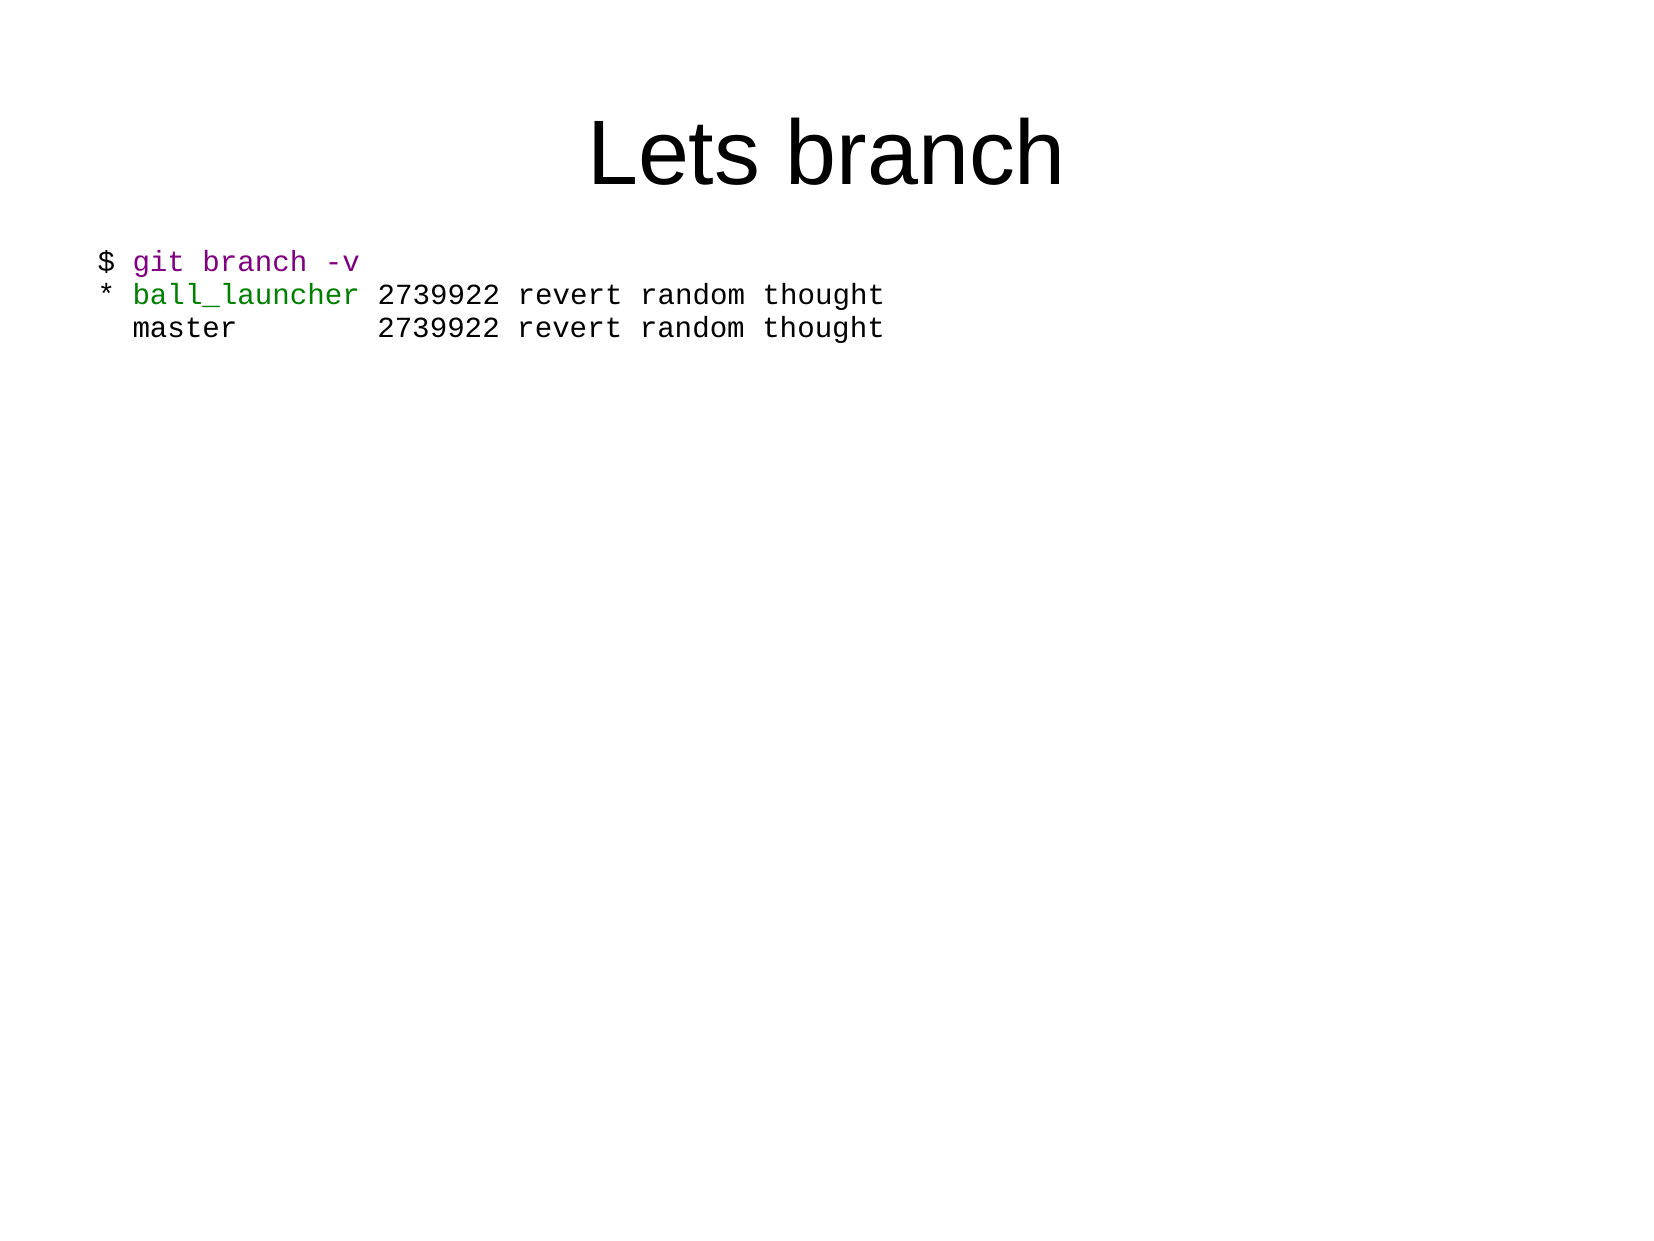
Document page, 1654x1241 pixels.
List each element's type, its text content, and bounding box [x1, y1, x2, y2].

text_box $ git branch -v * ball_launcher 2739922 revert random thought master 2739922 revert random thought [82, 240, 1613, 1186]
title Lets branch [82, 49, 1571, 240]
